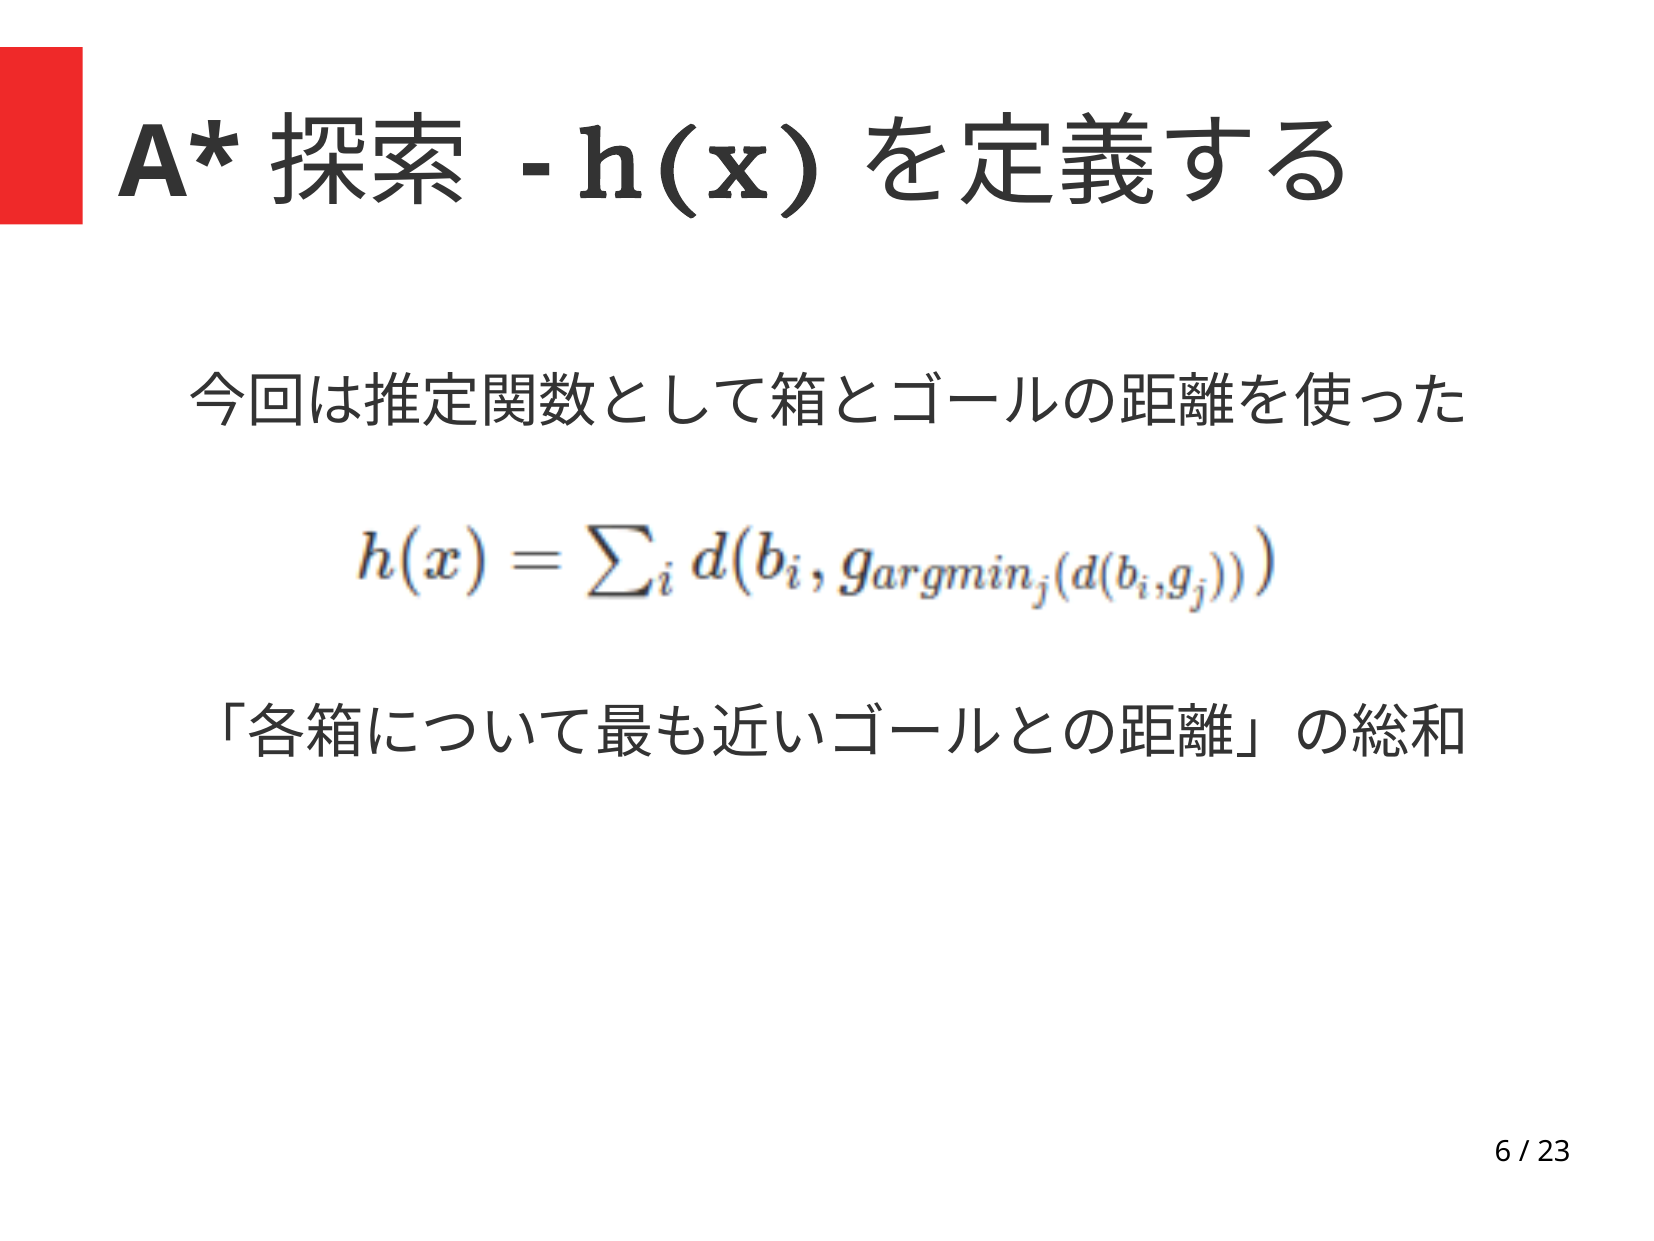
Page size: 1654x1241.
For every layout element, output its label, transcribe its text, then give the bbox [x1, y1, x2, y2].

title A*探索 - h(x)を定義する [118, 49, 1571, 257]
list 今回は推定関数として箱とゴールの距離を使った 「各箱について最も近いゴールとの距離」の総和 [118, 354, 1536, 1074]
picture [334, 496, 1312, 627]
